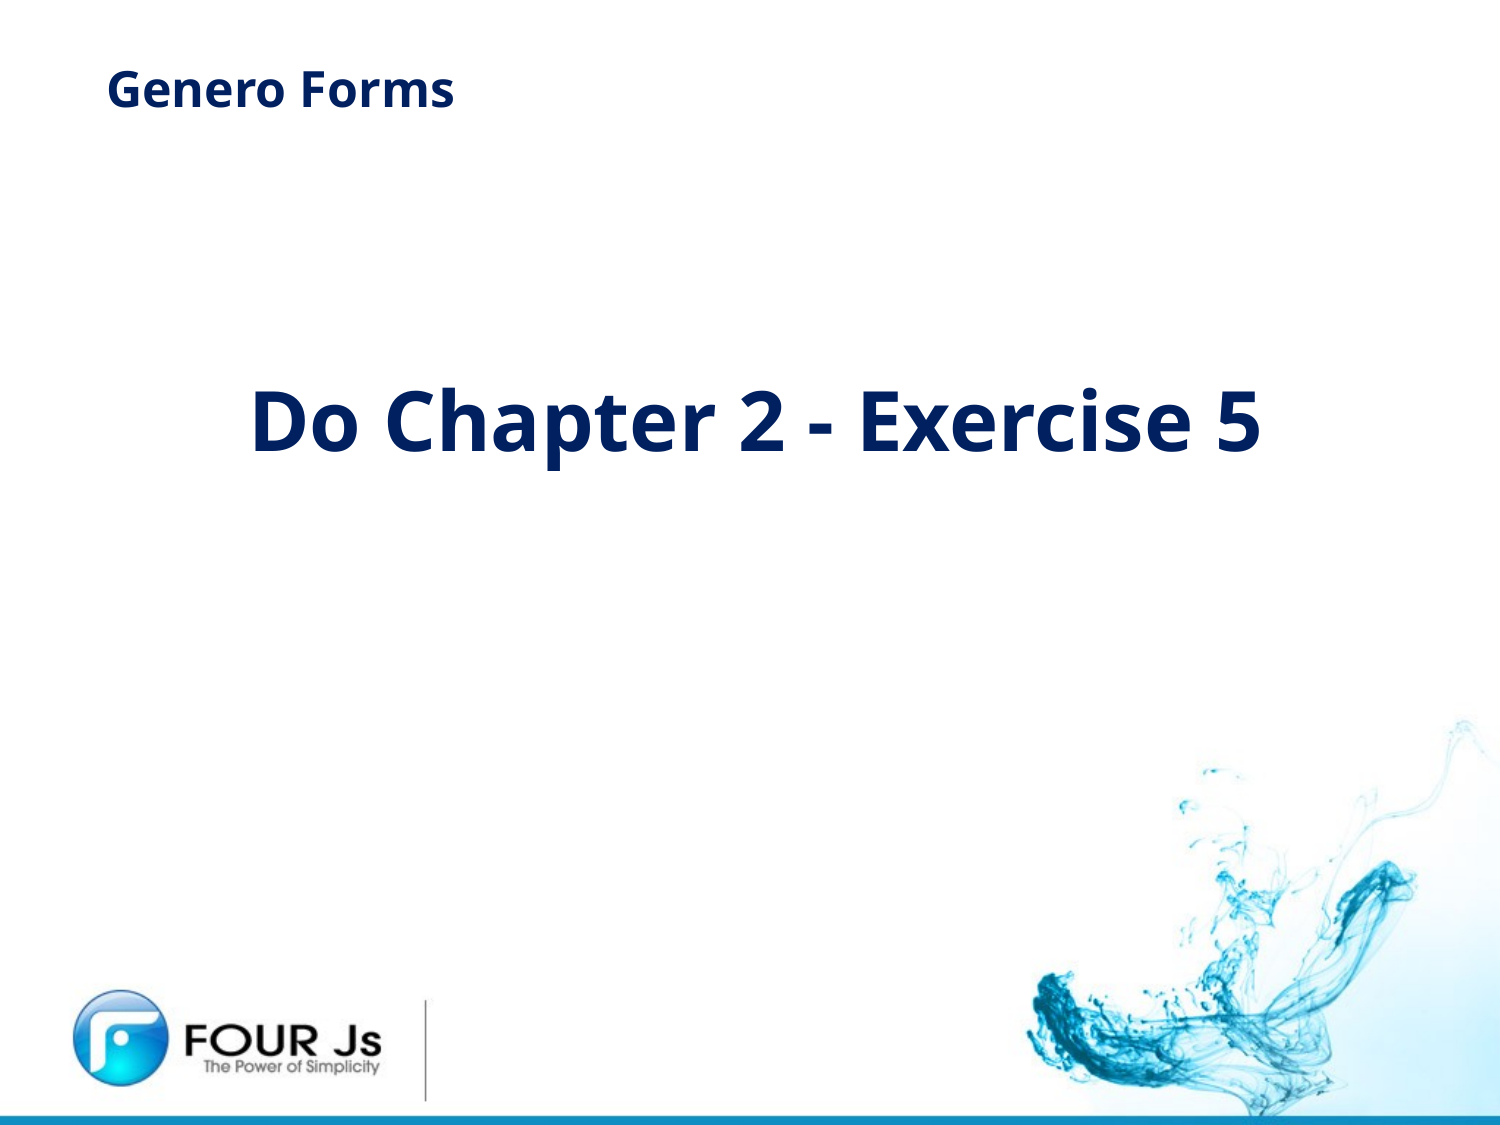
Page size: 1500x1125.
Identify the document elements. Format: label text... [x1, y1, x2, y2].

title Genero Forms [106, 35, 1388, 142]
title Do Chapter 2 - Exercise 5 [35, 366, 1477, 473]
picture [0, 0, 1500, 1122]
